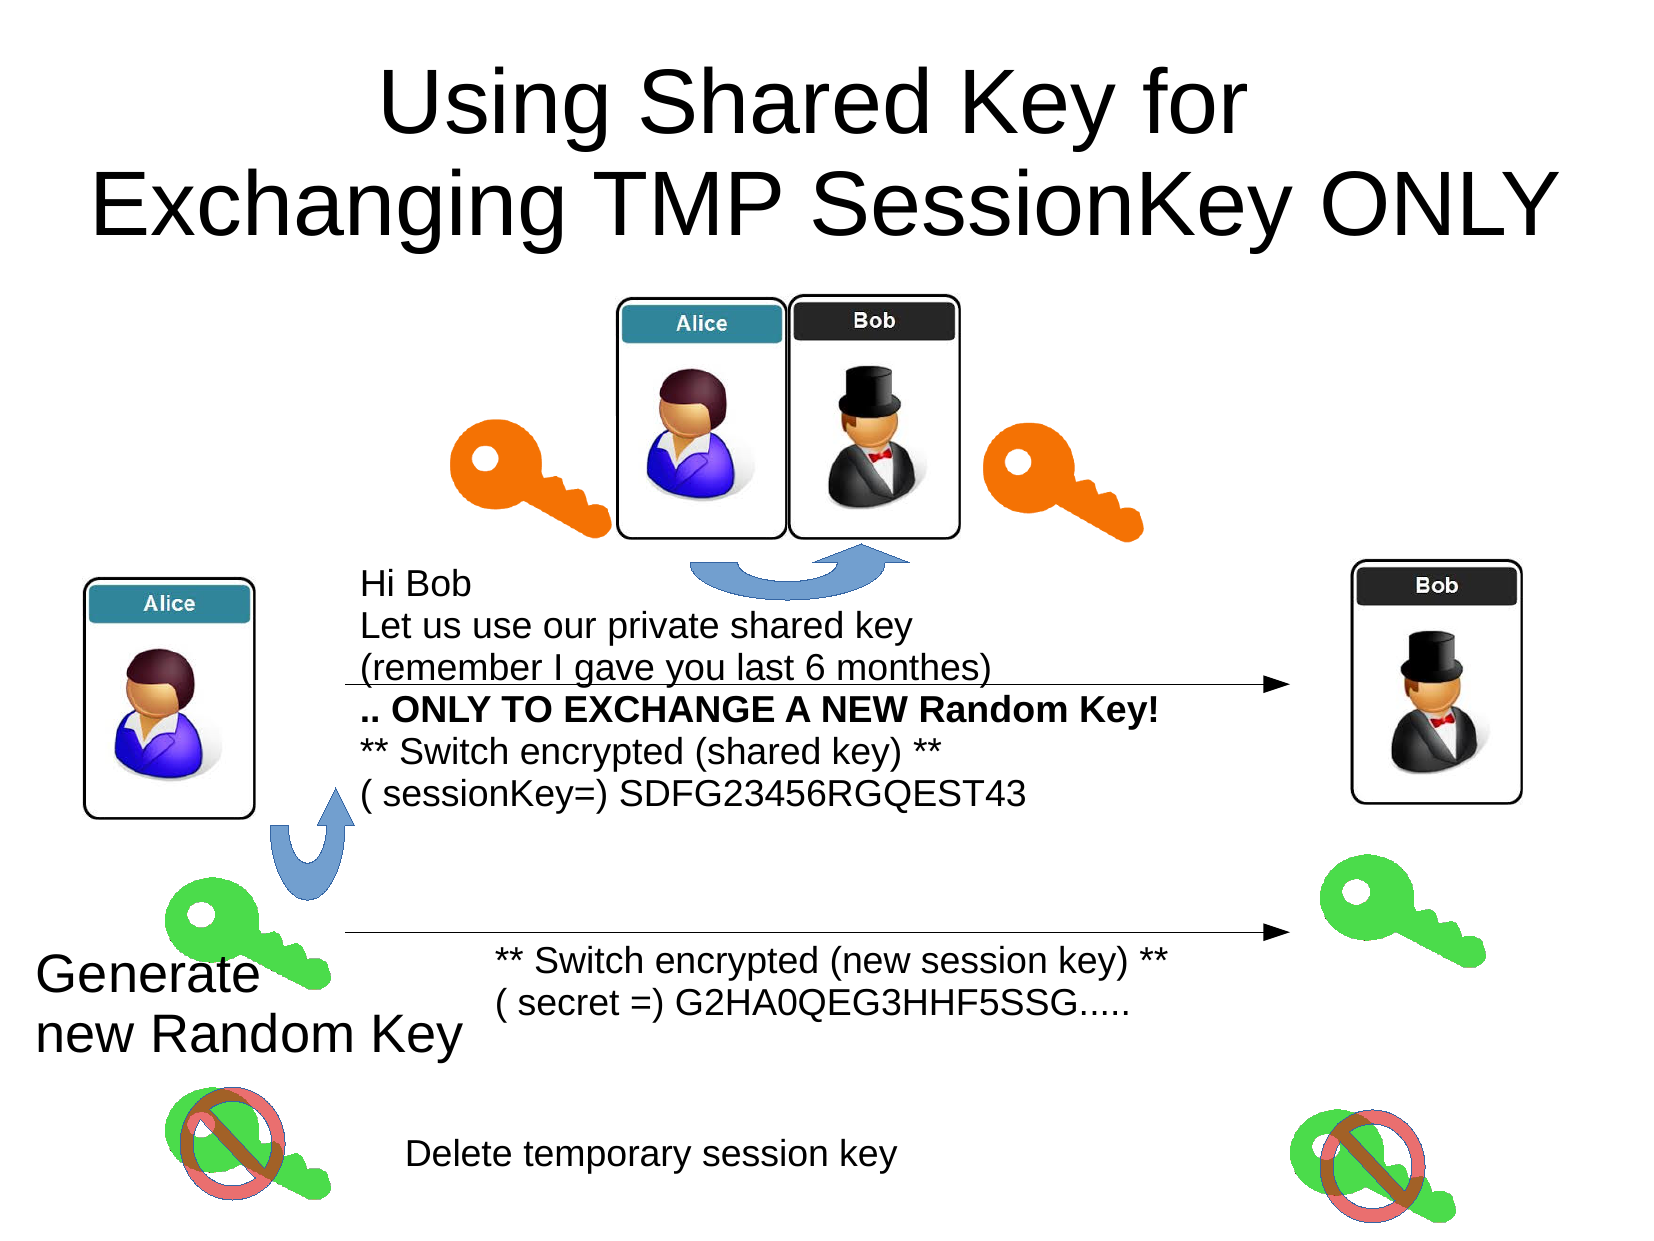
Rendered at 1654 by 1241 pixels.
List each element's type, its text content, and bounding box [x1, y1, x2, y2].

picture [233, 1087, 331, 1201]
picture [165, 1087, 232, 1201]
text_box [832, 543, 890, 555]
text_box Delete temporary session key [390, 1125, 912, 1182]
picture [1375, 1109, 1456, 1223]
text_box Generate new Random Key [20, 935, 480, 1072]
text_box ** Switch encrypted (new session key) ** ( secret =) G2HA0QEG3HHF5SSG..... [480, 932, 1201, 1051]
picture [975, 419, 1148, 544]
text_box [180, 1087, 286, 1201]
text_box [270, 787, 355, 884]
picture [1351, 1124, 1411, 1190]
picture [82, 576, 256, 820]
picture [1350, 558, 1523, 805]
picture [442, 293, 961, 541]
picture [211, 1102, 271, 1167]
text_box Hi Bob Let us use our private shared key (remember I gave you last 6 monthes) .. ONLY TO EXCHANGE A NEW Random Key! ** Switch encrypted (shared key) ** ( sessionKey=) SDFG23456RGQEST43 [345, 555, 1174, 823]
picture [194, 1120, 254, 1185]
picture [1320, 854, 1486, 968]
picture [1290, 1109, 1370, 1223]
title Using Shared Key for Exchanging TMP SessionKey ONLY [82, 49, 1571, 257]
picture [1334, 1143, 1394, 1208]
picture [165, 877, 331, 935]
text_box [1320, 1109, 1426, 1223]
